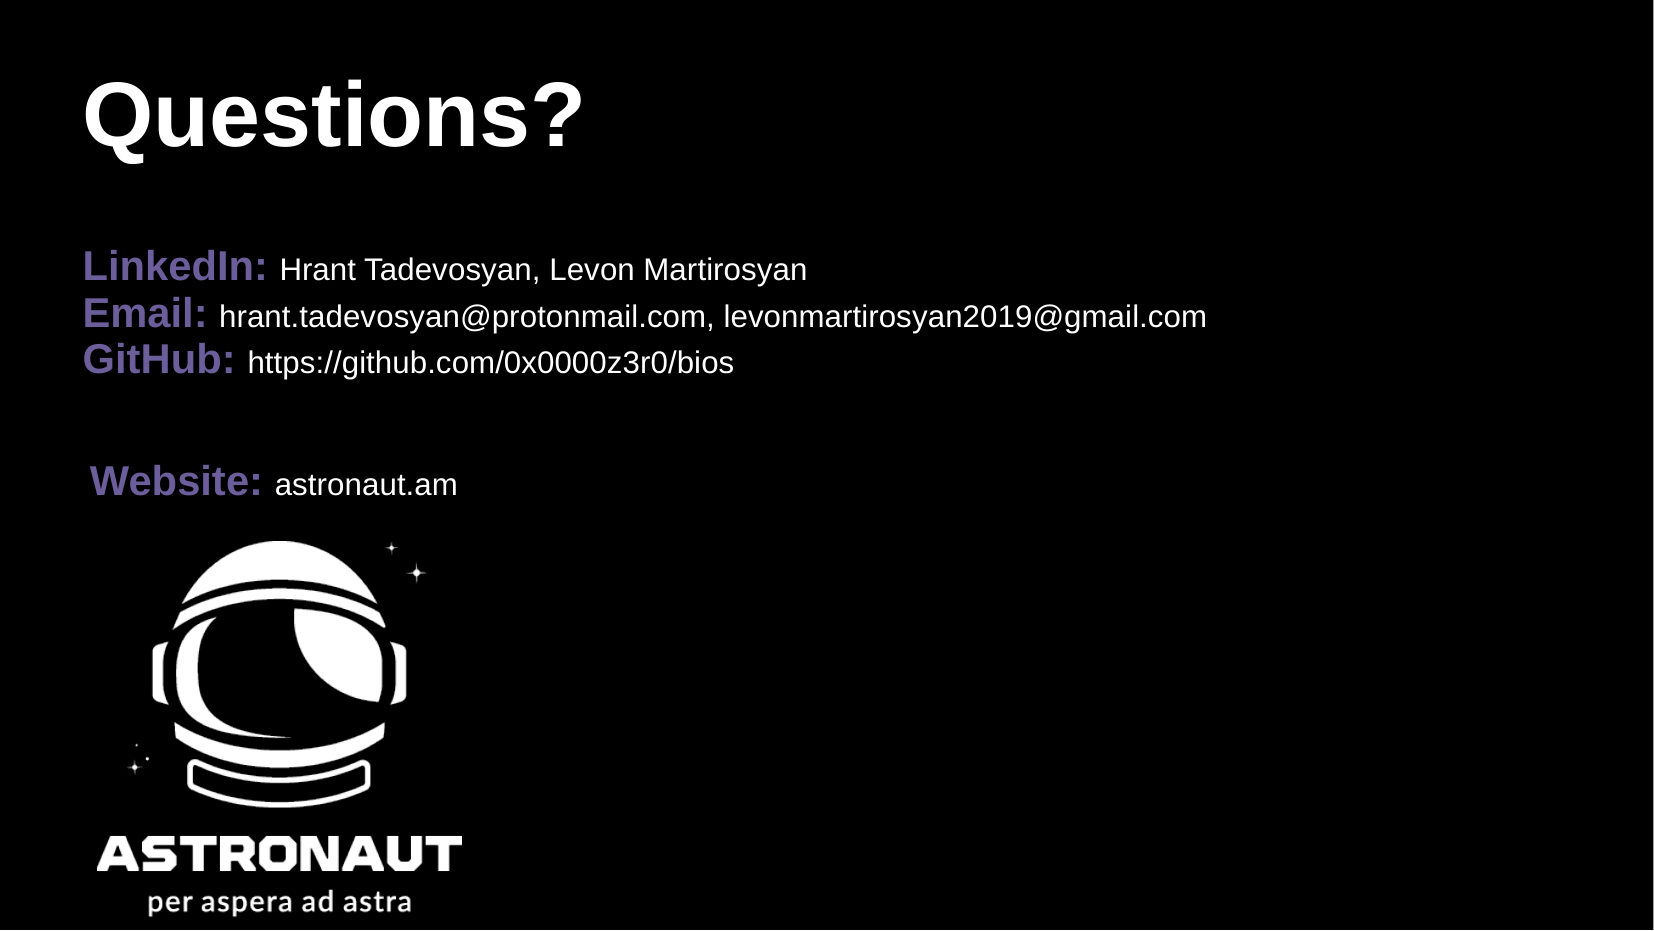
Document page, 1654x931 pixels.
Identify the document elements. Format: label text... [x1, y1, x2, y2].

picture [97, 541, 462, 920]
subtitle LinkedIn: Hrant Tadevosyan, Levon Martirosyan Email: hrant.tadevosyan@protonmail.com, levonmartirosyan2019@gmail.com GitHub: https://github.com/0x0000z3r0/bios [82, 225, 1238, 383]
title Questions? [82, 37, 1571, 193]
text_box Website: astronaut.am [75, 450, 488, 526]
